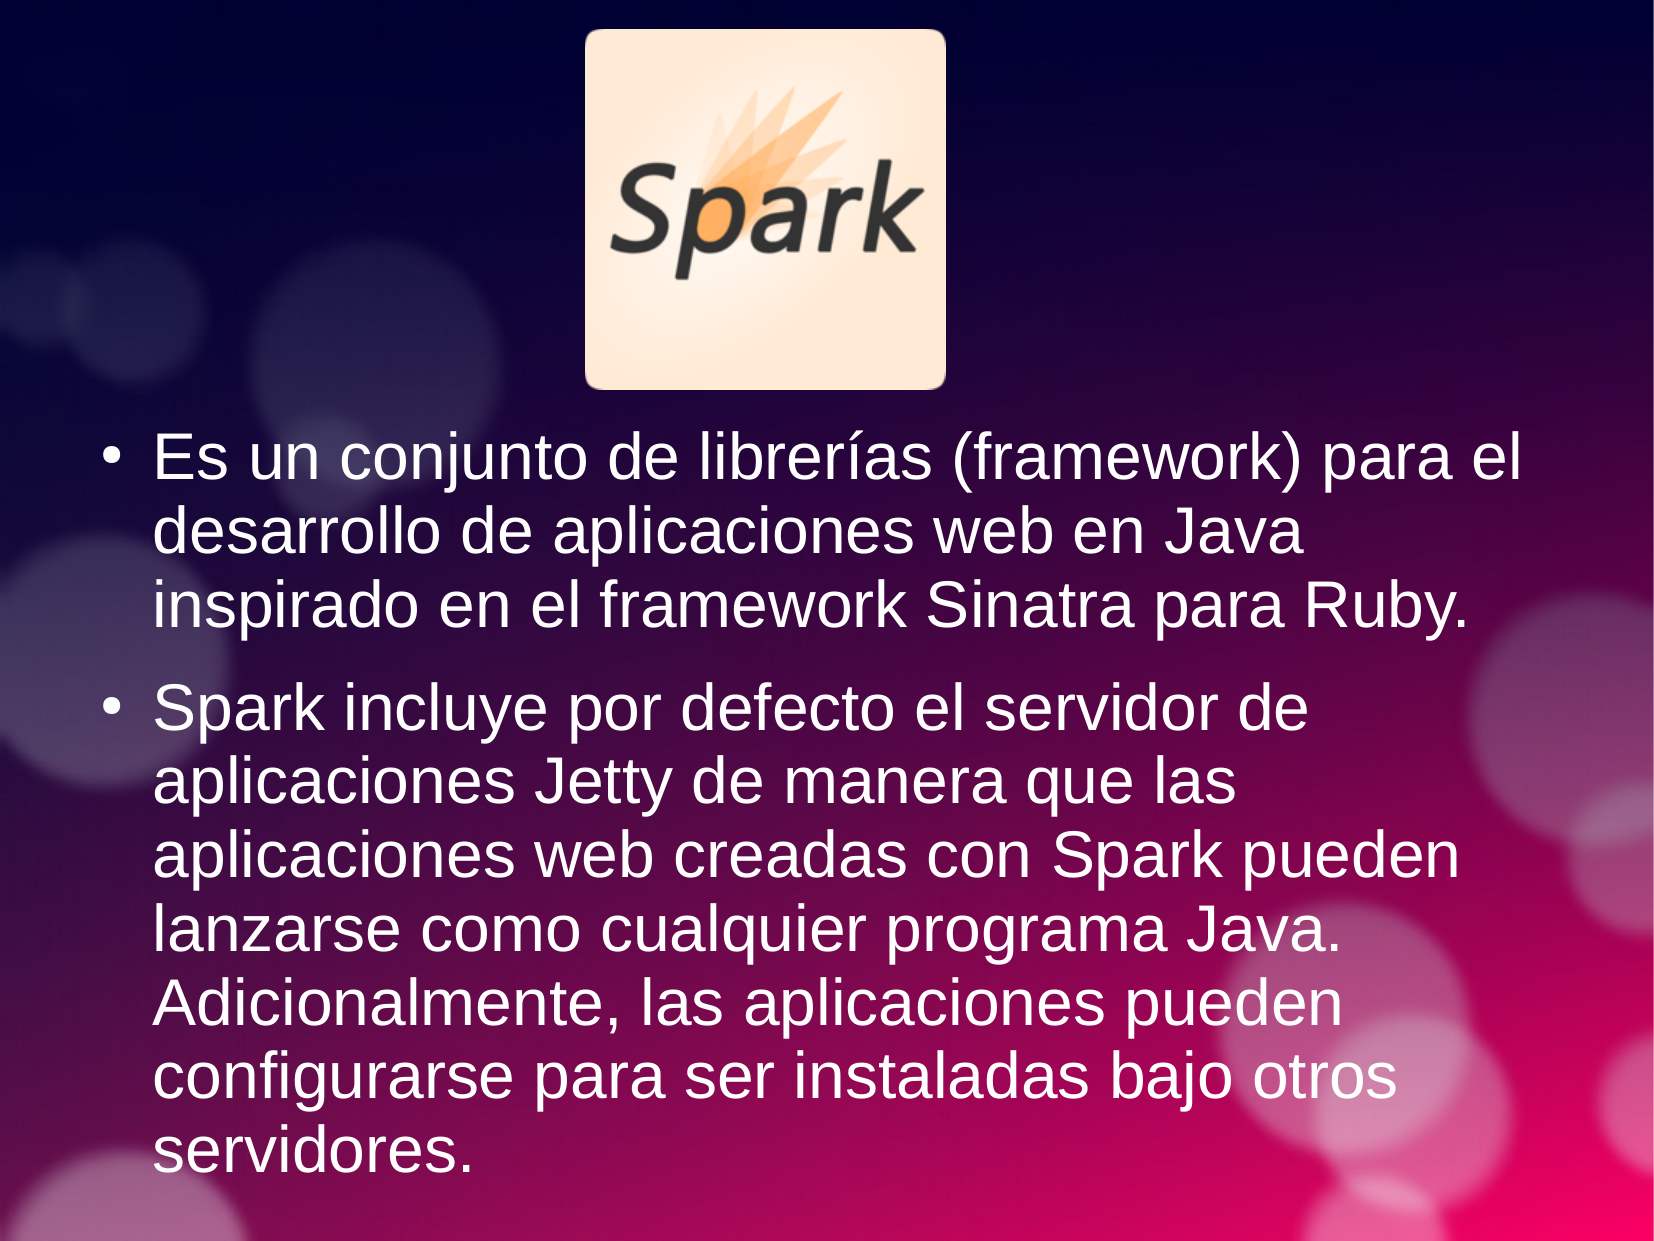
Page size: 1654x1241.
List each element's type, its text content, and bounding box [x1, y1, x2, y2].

list Es un conjunto de librerías (framework) para el desarrollo de aplicaciones web en Java inspirado en el framework Sinatra para Ruby. Spark incluye por defecto el servidor de aplicaciones Jetty de manera que las aplicaciones web creadas con Spark pueden lanzarse como cualquier programa Java. Adicionalmente, las aplicaciones pueden configurarse para ser instaladas bajo otros servidores. [82, 420, 1571, 1187]
picture [0, 0, 1654, 1241]
